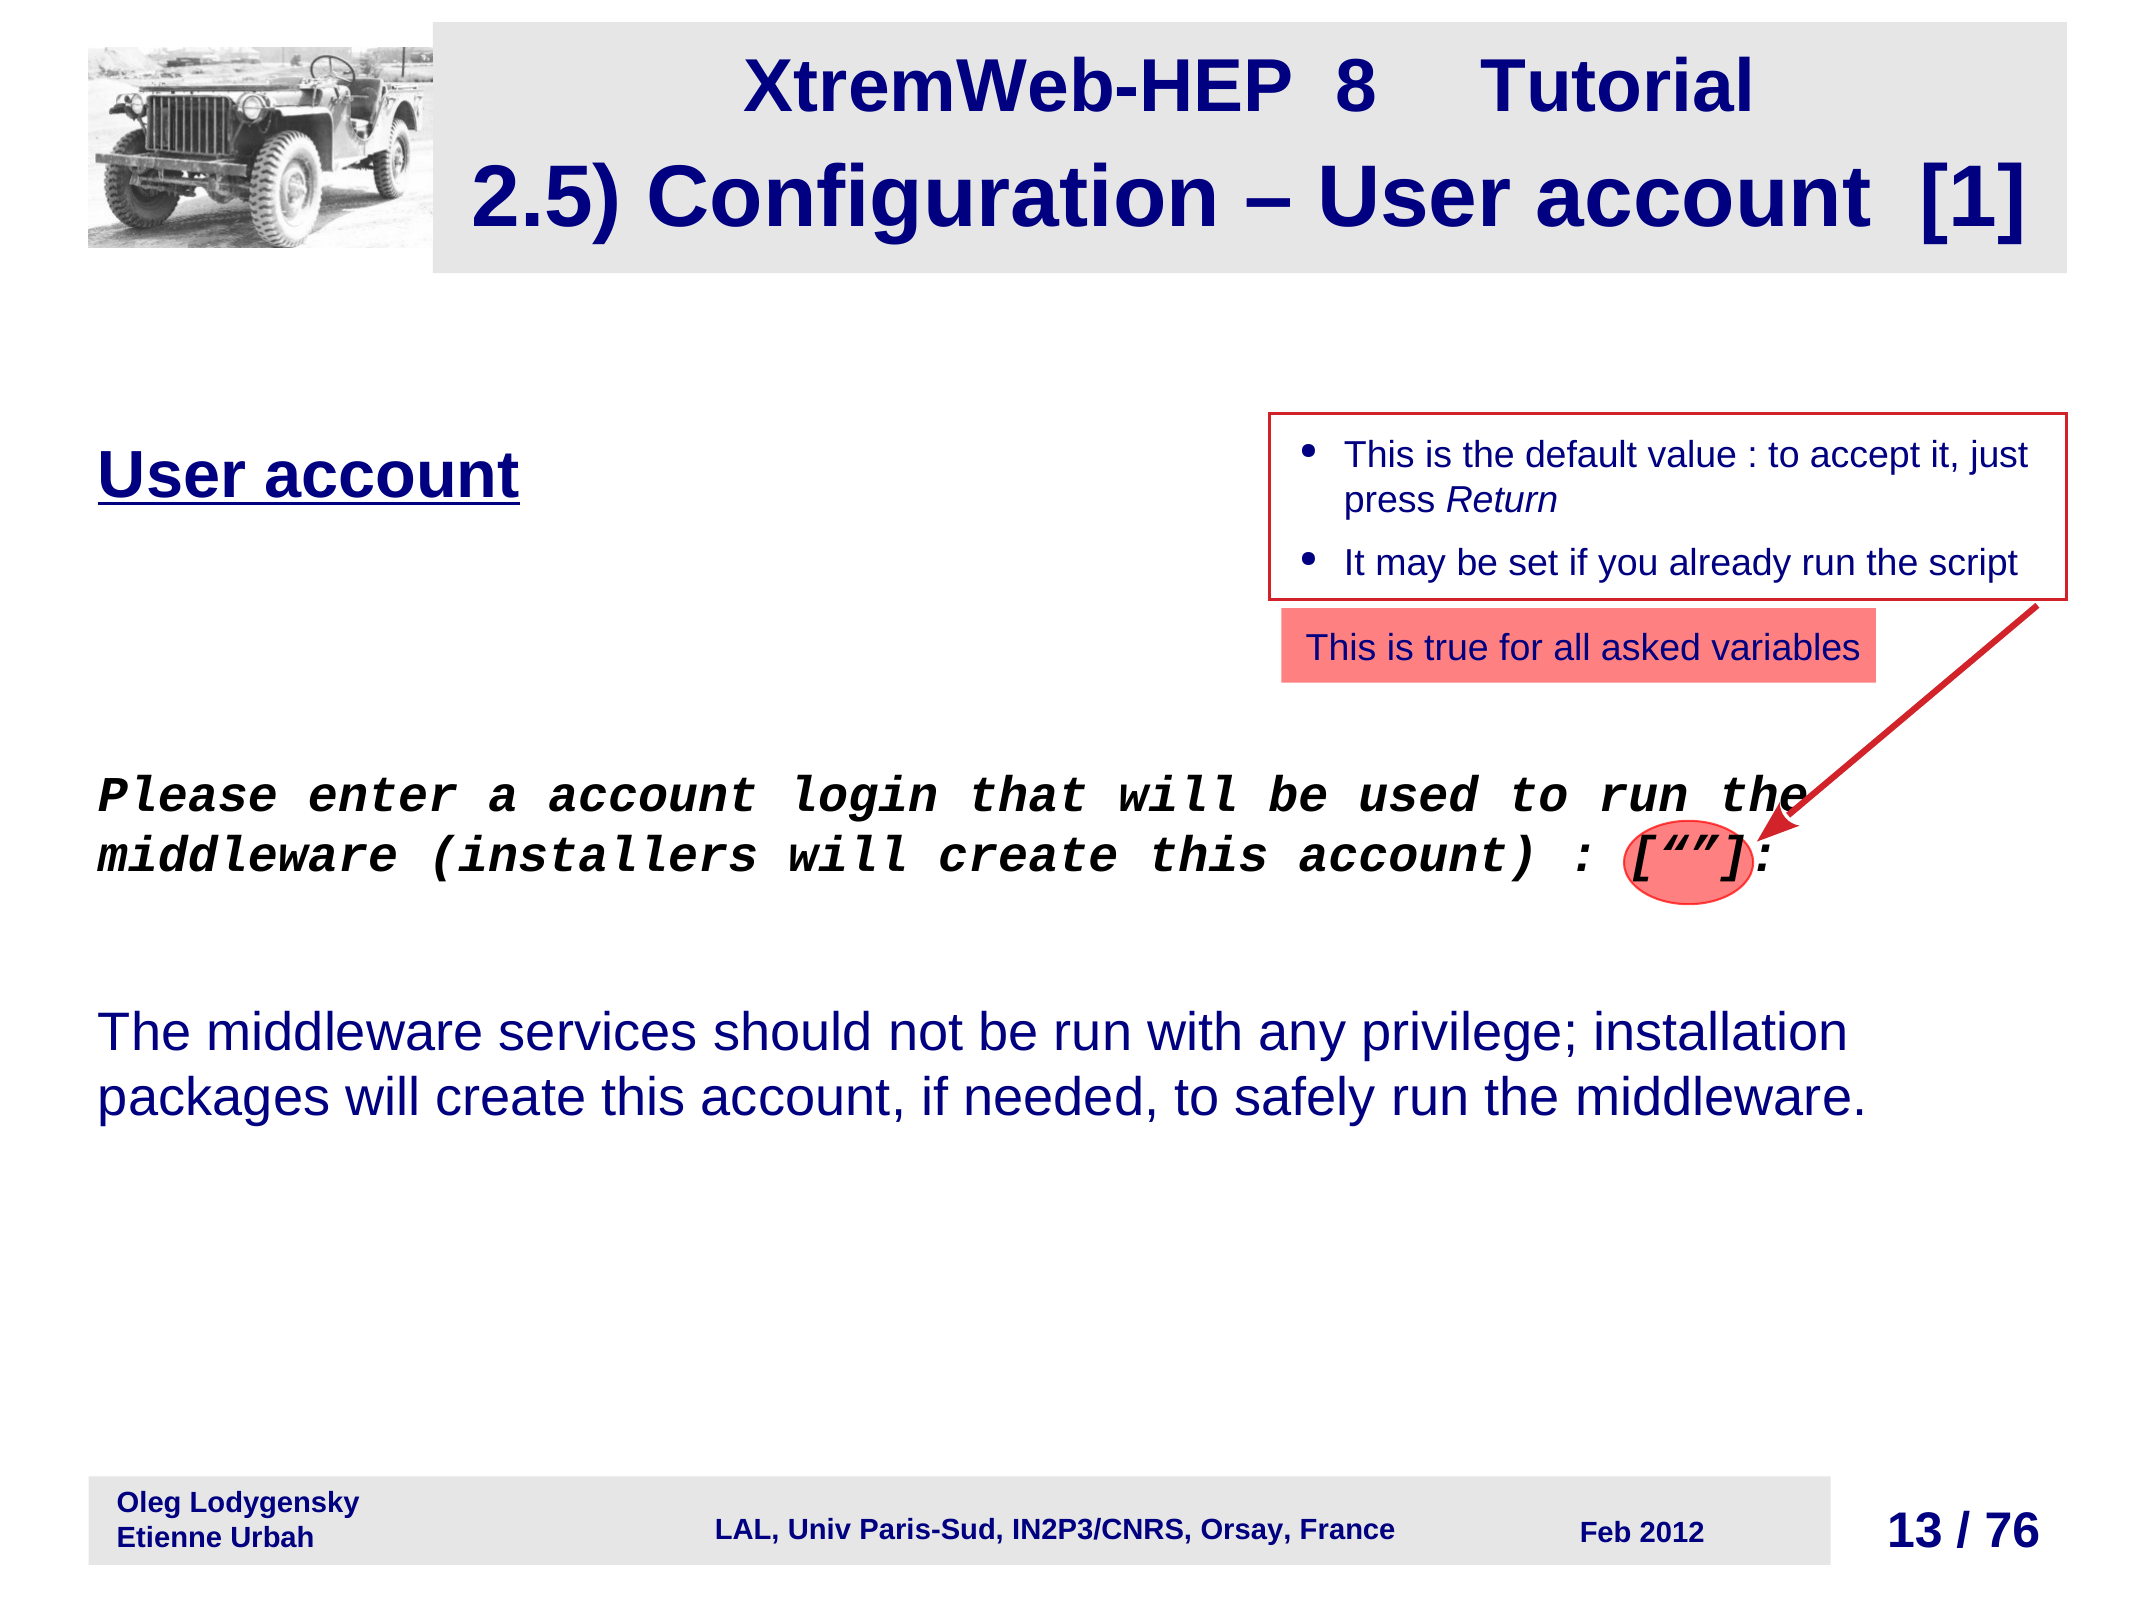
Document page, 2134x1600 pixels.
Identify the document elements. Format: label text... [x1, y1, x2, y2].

title 2.5) Configuration – User account [1] [442, 118, 2067, 266]
text_box This is the default value : to accept it, just press Return It may be set if you already run the script [1269, 413, 2067, 600]
picture [88, 47, 433, 248]
text_box User account Please enter a account login that will be used to run the middleware (installers will create this account) : [“”]: The middleware services should not be run with any privilege; installation packages will create this account, if needed, to safely run the middleware. [88, 431, 2094, 1415]
text_box This is true for all asked variables [1281, 608, 1876, 683]
